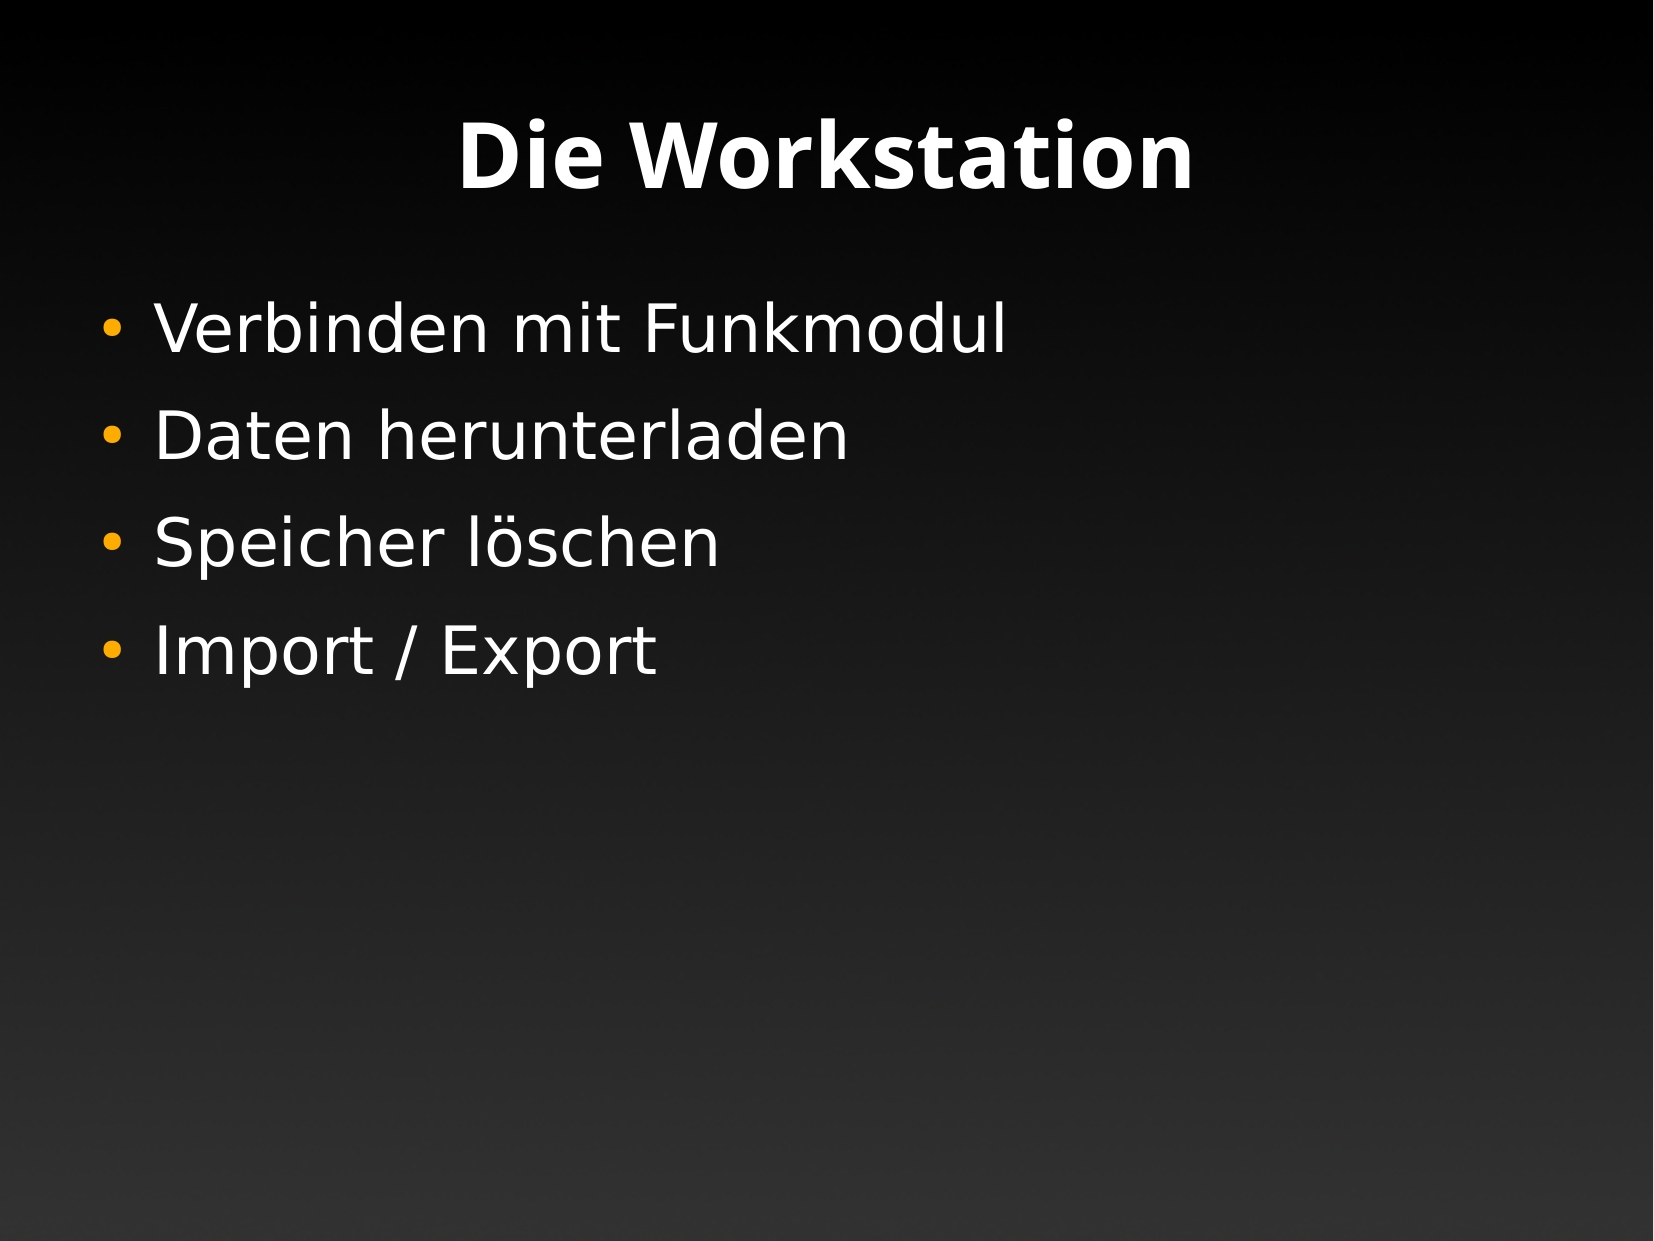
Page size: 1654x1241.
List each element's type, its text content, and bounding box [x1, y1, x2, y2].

list Verbinden mit Funkmodul Daten herunterladen Speicher löschen Import / Export [82, 290, 1571, 1095]
picture [0, 0, 1654, 1241]
title Die Workstation [82, 49, 1571, 257]
